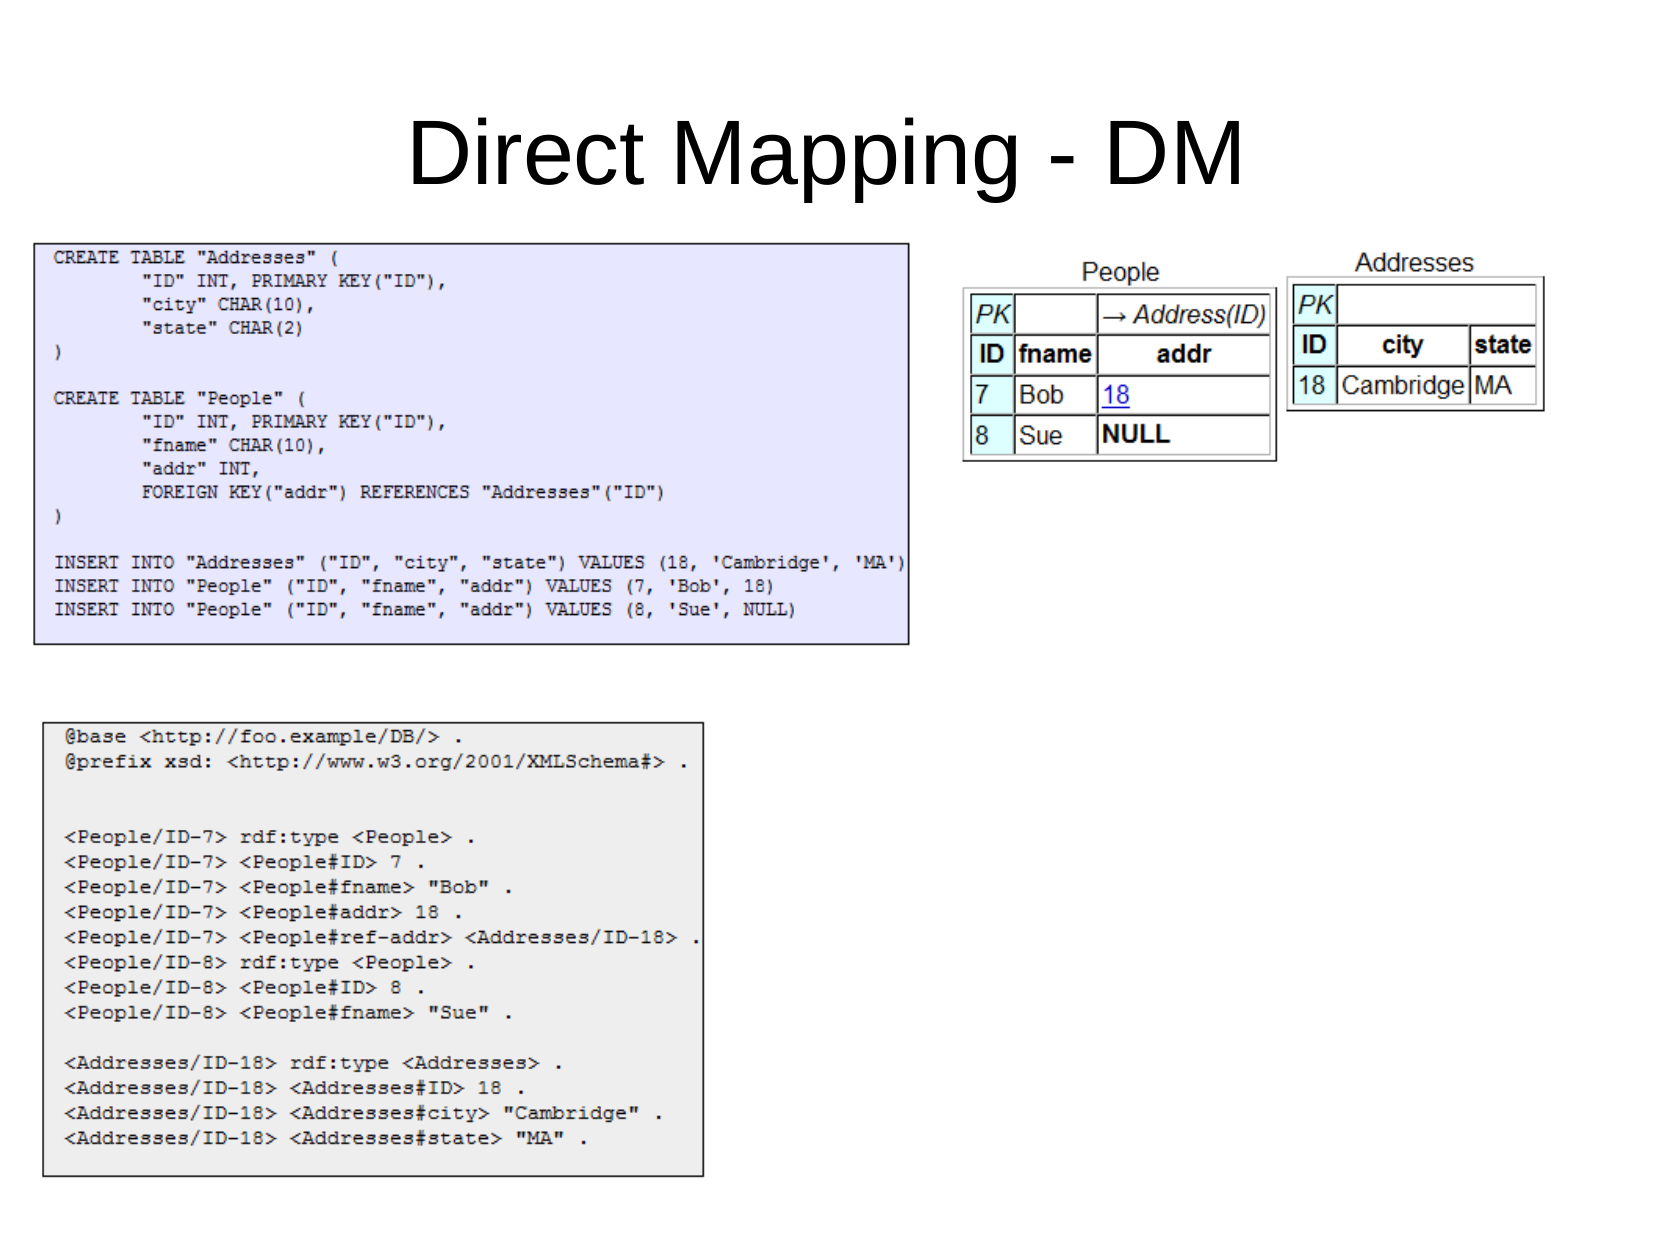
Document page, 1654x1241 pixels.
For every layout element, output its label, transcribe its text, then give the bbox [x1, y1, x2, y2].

picture [41, 716, 709, 1182]
picture [944, 245, 1559, 473]
picture [29, 237, 916, 650]
title Direct Mapping - DM [82, 56, 1571, 250]
